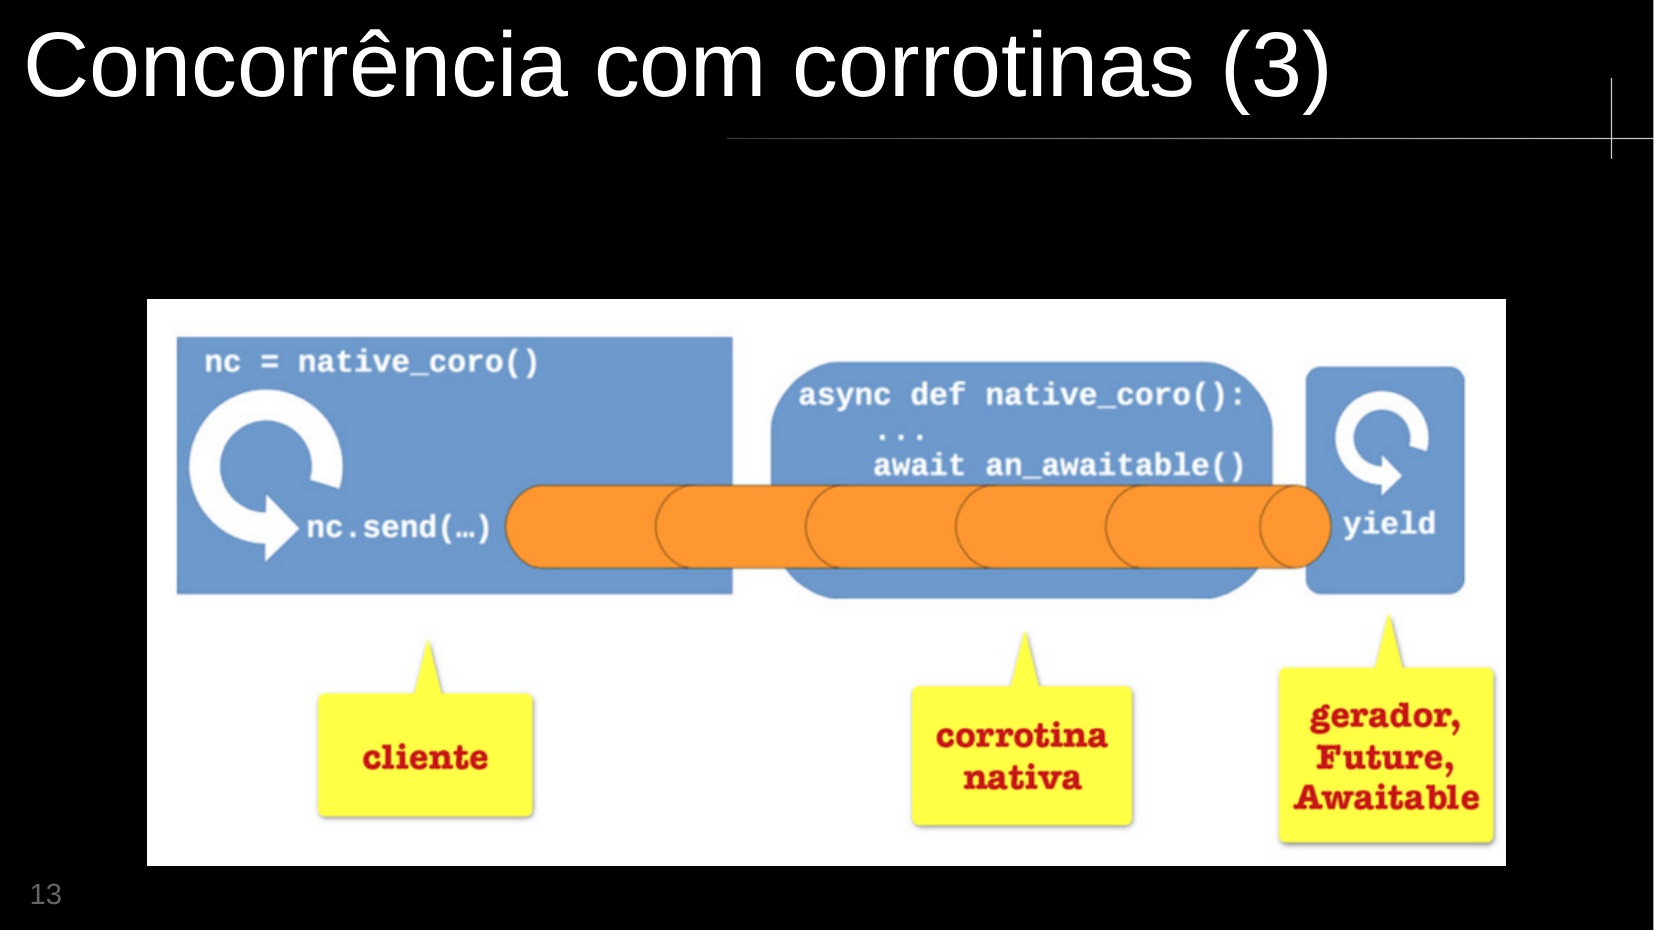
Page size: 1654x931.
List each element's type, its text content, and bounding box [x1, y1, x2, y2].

title Concorrência com corrotinas (3) [23, 11, 1589, 119]
picture [147, 299, 1506, 867]
